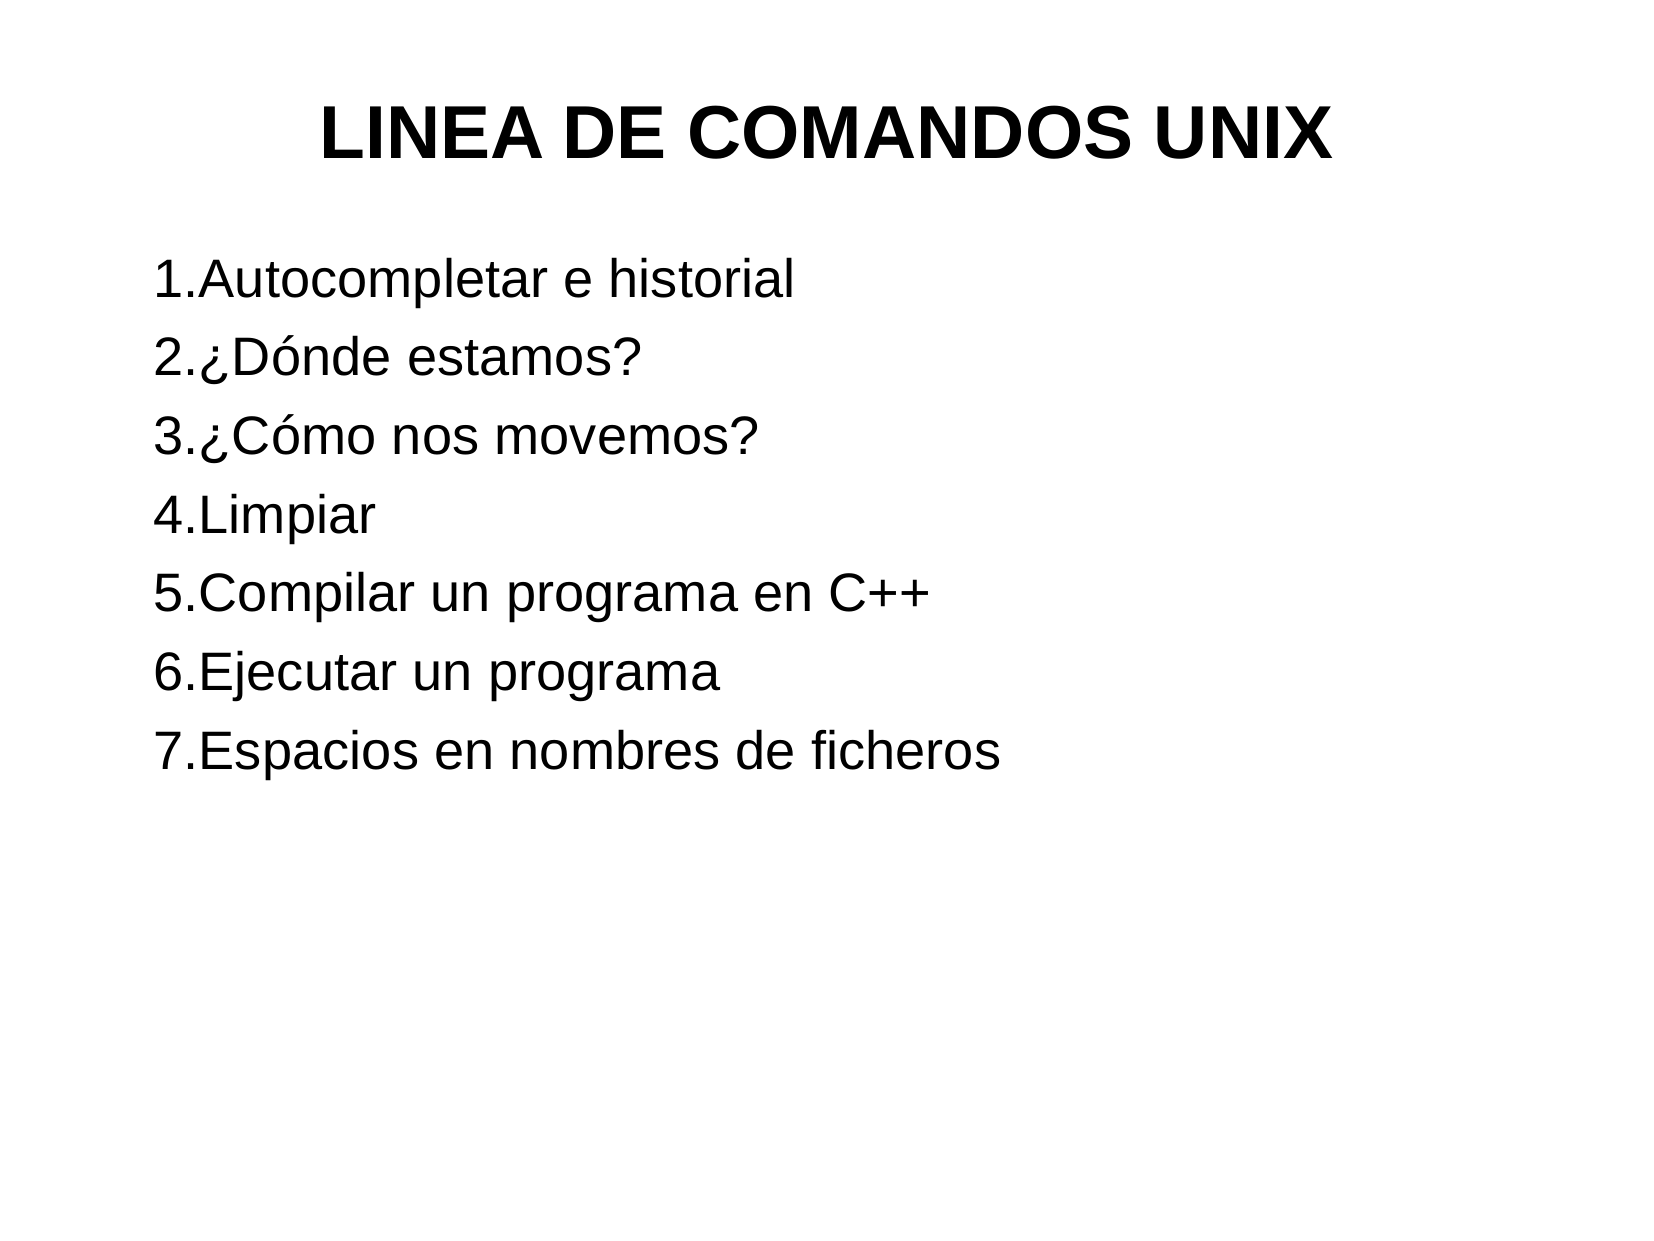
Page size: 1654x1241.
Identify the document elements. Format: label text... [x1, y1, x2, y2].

title LINEA DE COMANDOS UNIX [82, 29, 1571, 237]
text_box Autocompletar e historial ¿Dónde estamos? ¿Cómo nos movemos? Limpiar Compilar un programa en C++ Ejecutar un programa Espacios en nombres de ficheros [153, 248, 1465, 1138]
